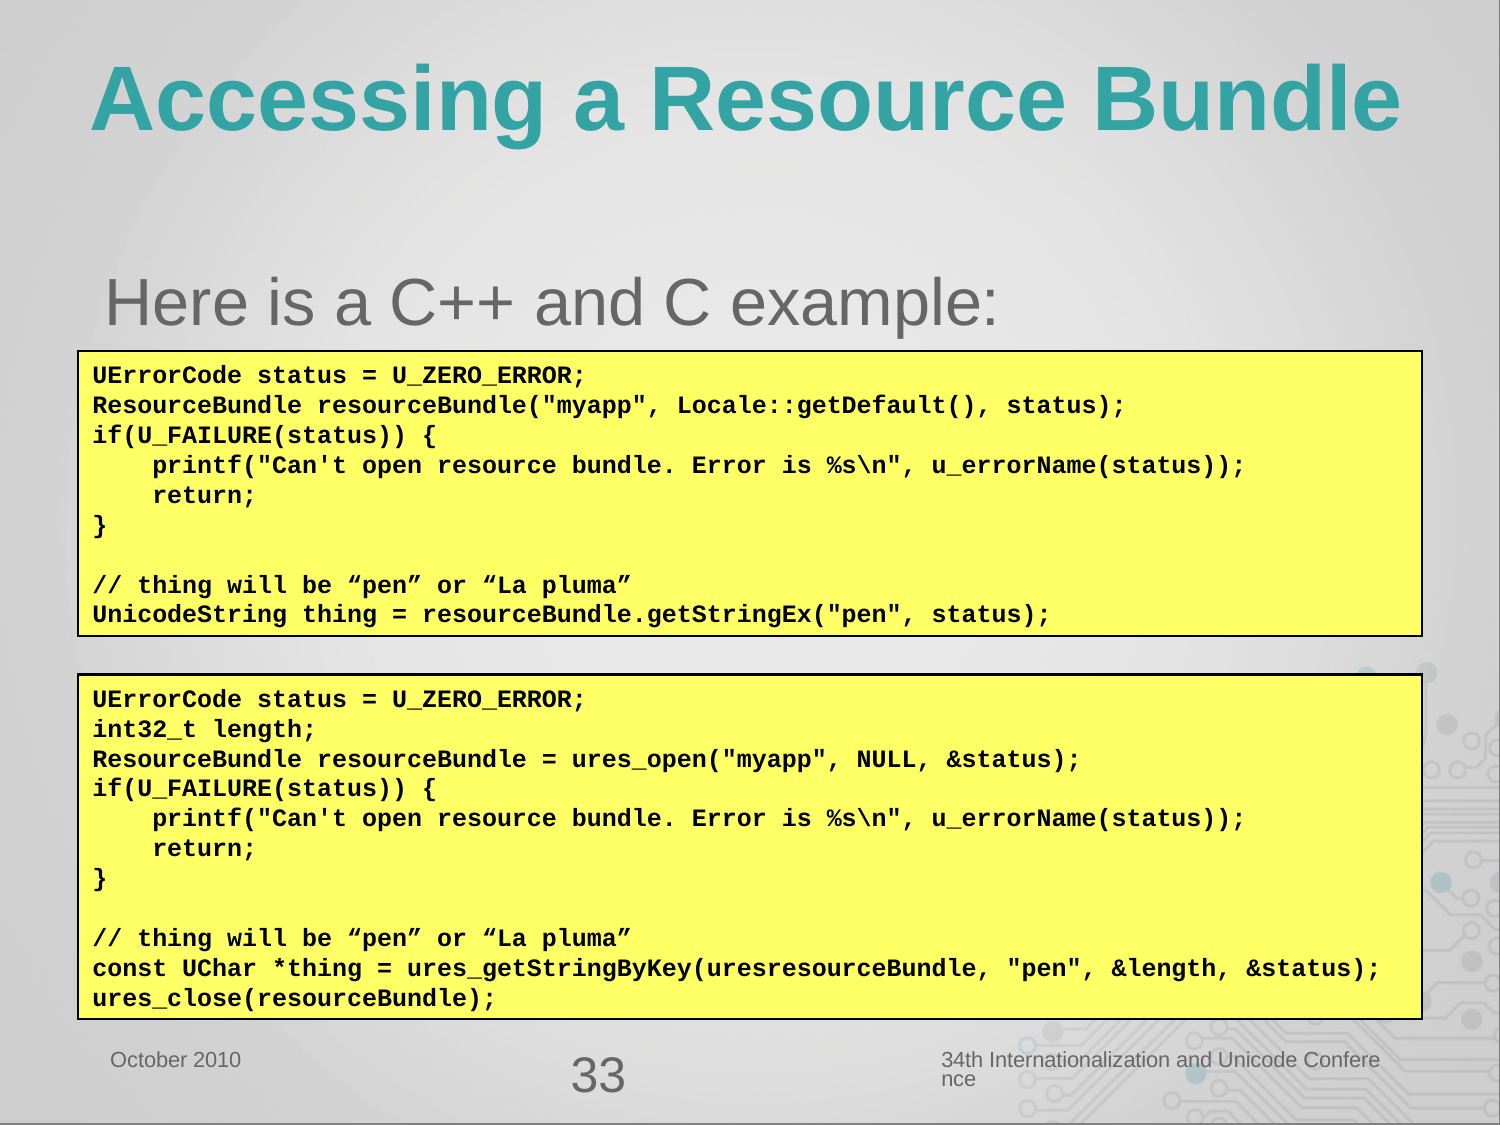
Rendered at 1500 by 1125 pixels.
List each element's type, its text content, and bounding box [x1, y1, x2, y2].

picture [0, 0, 1499, 1123]
list Here is a C++ and C example: [90, 251, 1423, 350]
list Here is a C++ and C example: [90, 636, 1423, 674]
text_box UErrorCode status = U_ZERO_ERROR; ResourceBundle resourceBundle("myapp", Locale::getDefault(), status); if(U_FAILURE(status)) { printf("Can't open resource bundle. Error is %s\n", u_errorName(status)); return; } // thing will be “pen” or “La pluma” UnicodeString thing = resourceBundle.getStringEx("pen", status); [77, 350, 1423, 636]
text_box UErrorCode status = U_ZERO_ERROR; int32_t length; ResourceBundle resourceBundle = ures_open("myapp", NULL, &status); if(U_FAILURE(status)) { printf("Can't open resource bundle. Error is %s\n", u_errorName(status)); return; } // thing will be “pen” or “La pluma” const UChar *thing = ures_getStringByKey(uresresourceBundle, "pen", &length, &status); ures_close(resourceBundle); [77, 674, 1423, 1020]
title Accessing a Resource Bundle [75, 31, 1426, 157]
